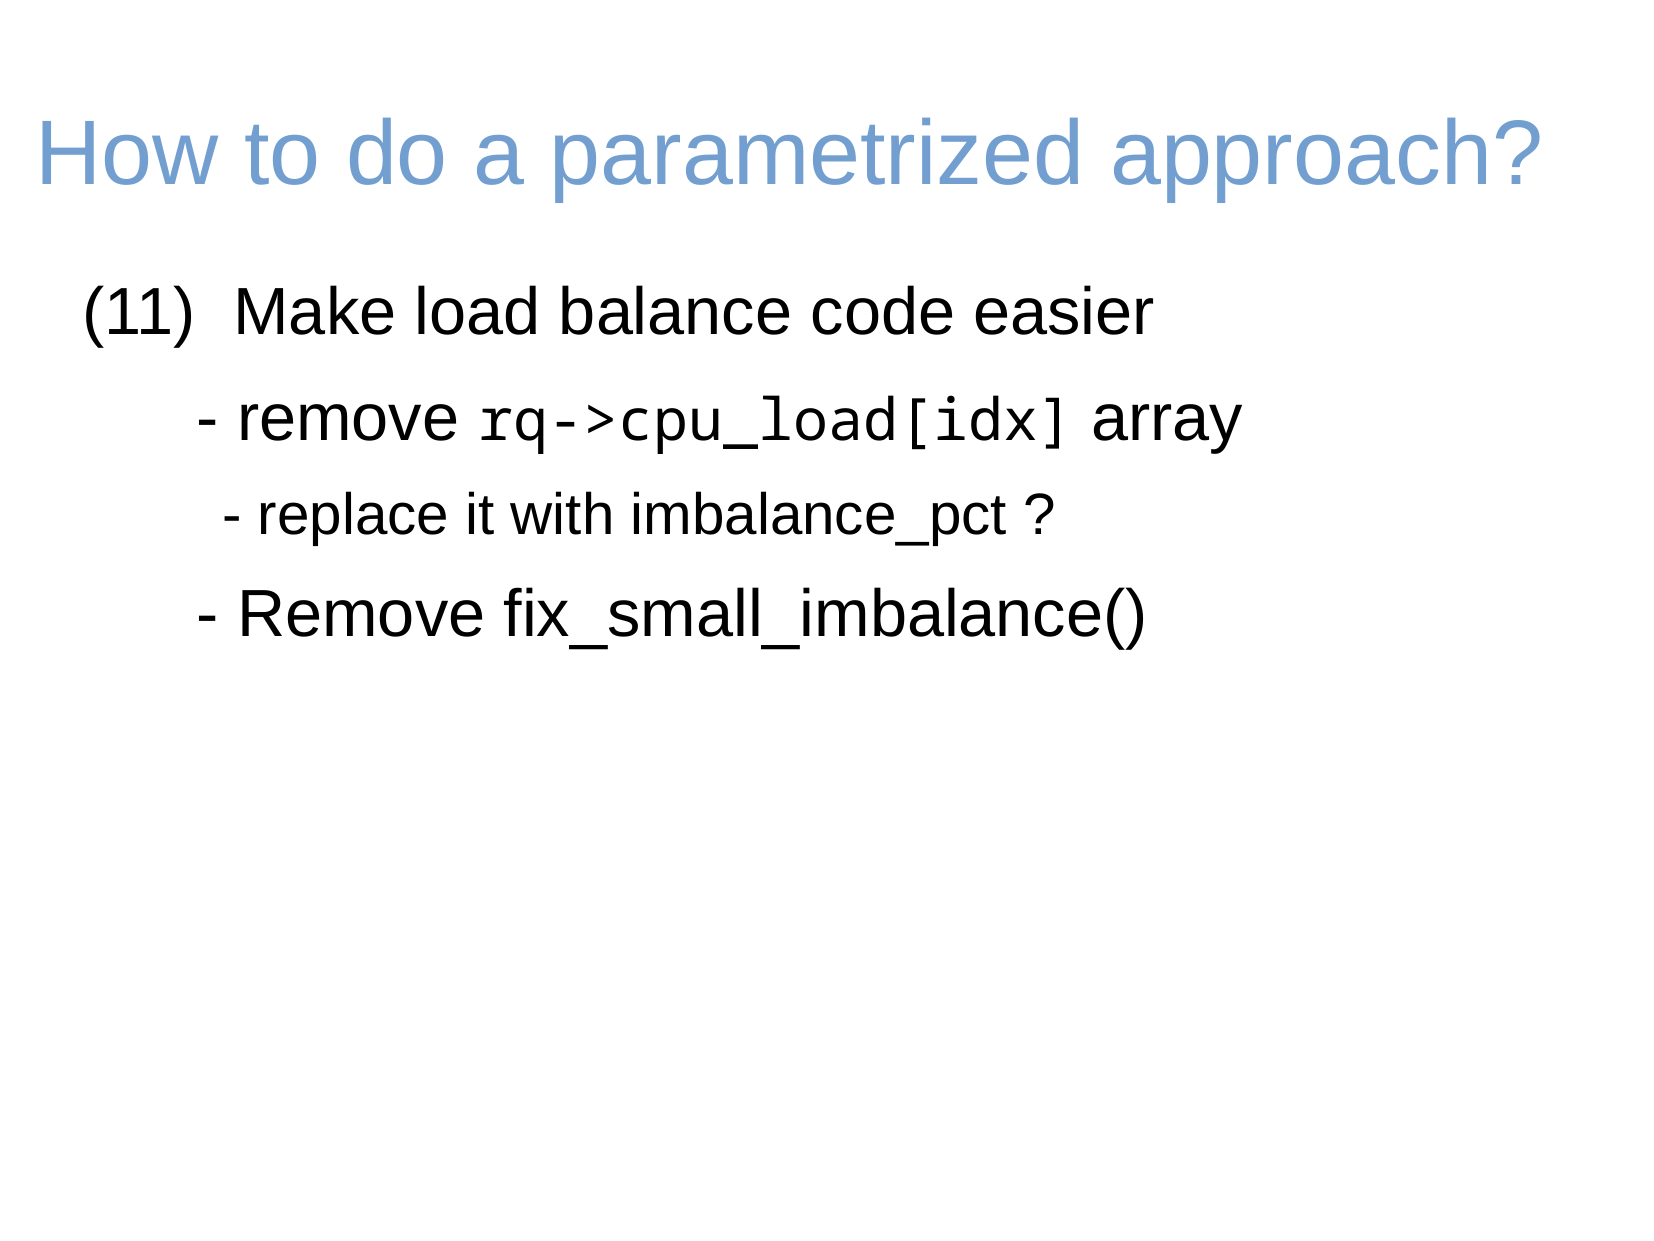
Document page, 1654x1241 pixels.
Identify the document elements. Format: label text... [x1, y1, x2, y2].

list Make load balance code easier - remove rq->cpu_load[idx] array - replace it with imbalance_pct ? - Remove fix_small_imbalance() [82, 274, 1638, 1026]
title How to do a parametrized approach? [35, 49, 1630, 257]
